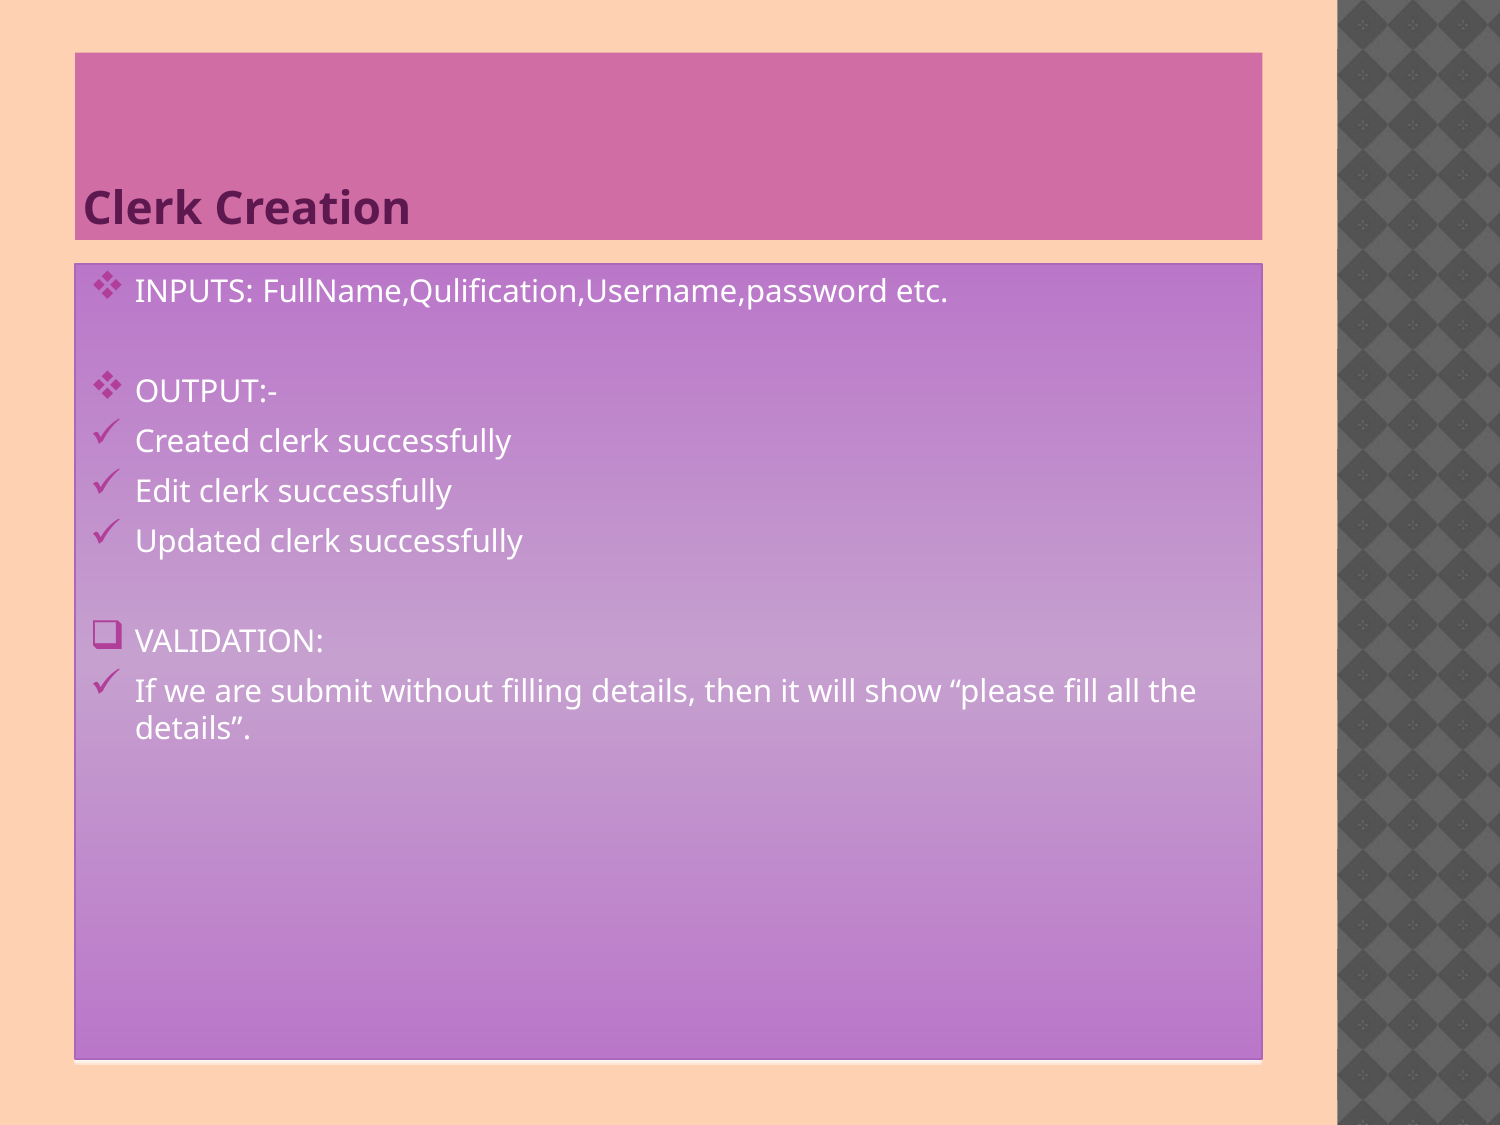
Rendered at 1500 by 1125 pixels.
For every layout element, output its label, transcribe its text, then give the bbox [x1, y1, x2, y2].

picture [1337, 0, 1500, 1125]
list INPUTS: FullName,Qulification,Username,password etc. OUTPUT:- Created clerk successfully Edit clerk successfully Updated clerk successfully VALIDATION: If we are submit without filling details, then it will show “please fill all the details”. [75, 264, 1263, 1059]
title Clerk Creation [75, 52, 1263, 240]
